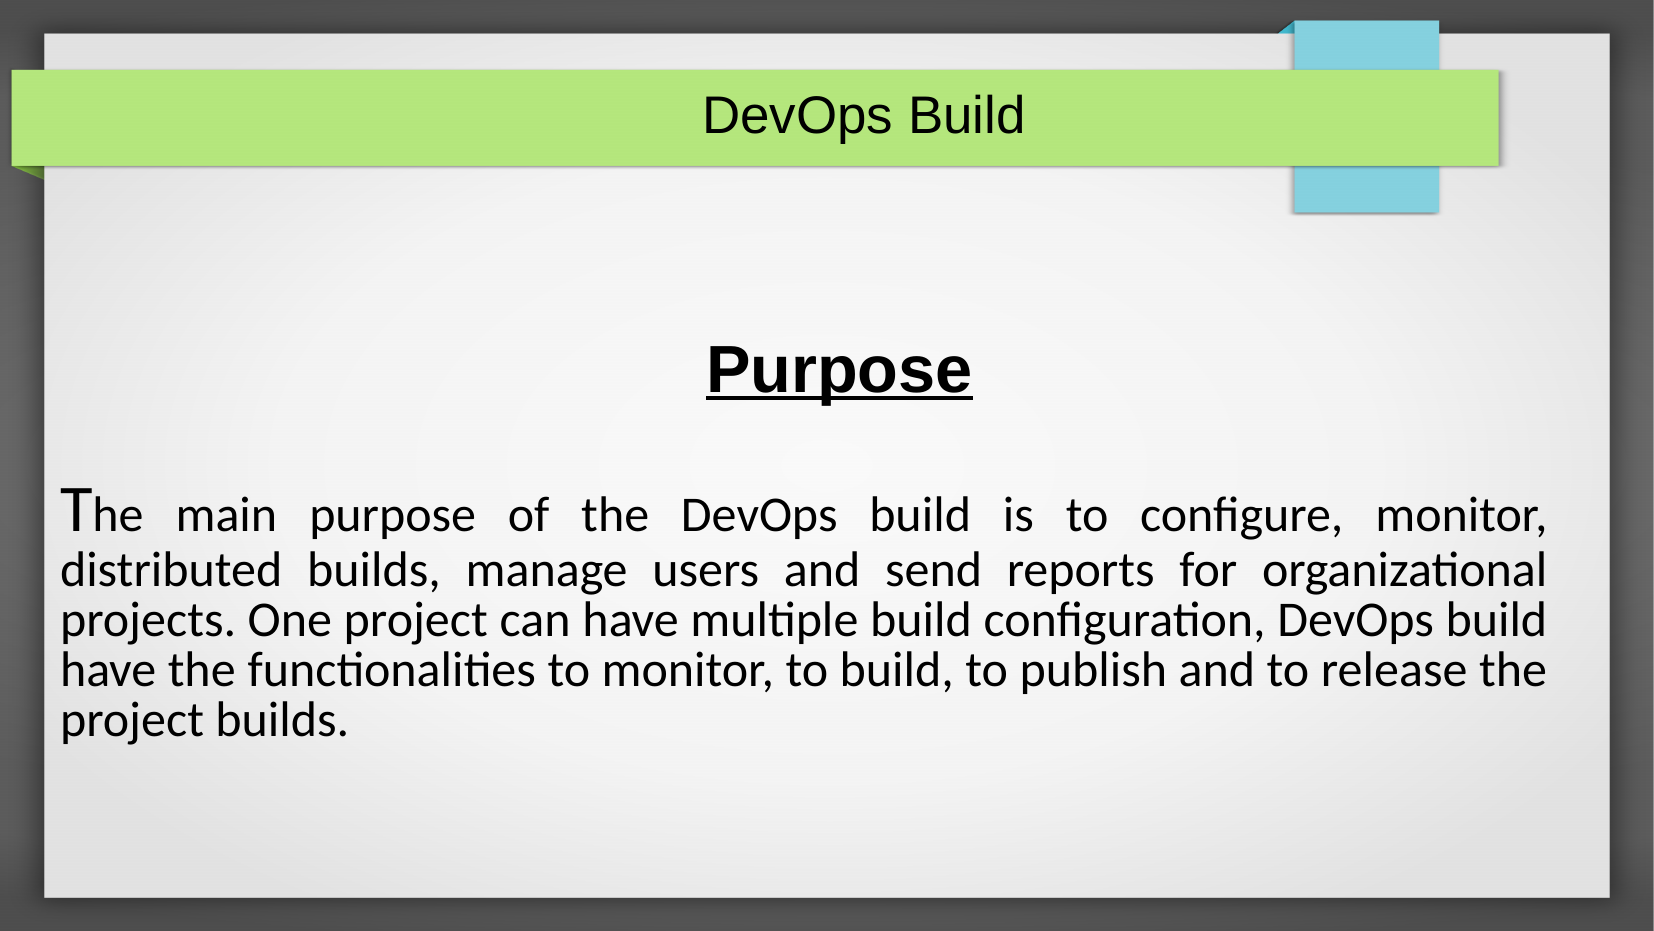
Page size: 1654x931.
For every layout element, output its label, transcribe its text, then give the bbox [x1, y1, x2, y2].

title DevOps Build [82, 37, 1571, 193]
picture [0, 0, 1654, 931]
subtitle Purpose The main purpose of the DevOps build is to configure, monitor, distributed builds, manage users and send reports for organizational projects. One project can have multiple build configuration, DevOps build have the functionalities to monitor, to build, to publish and to release the project builds. [60, 270, 1549, 811]
